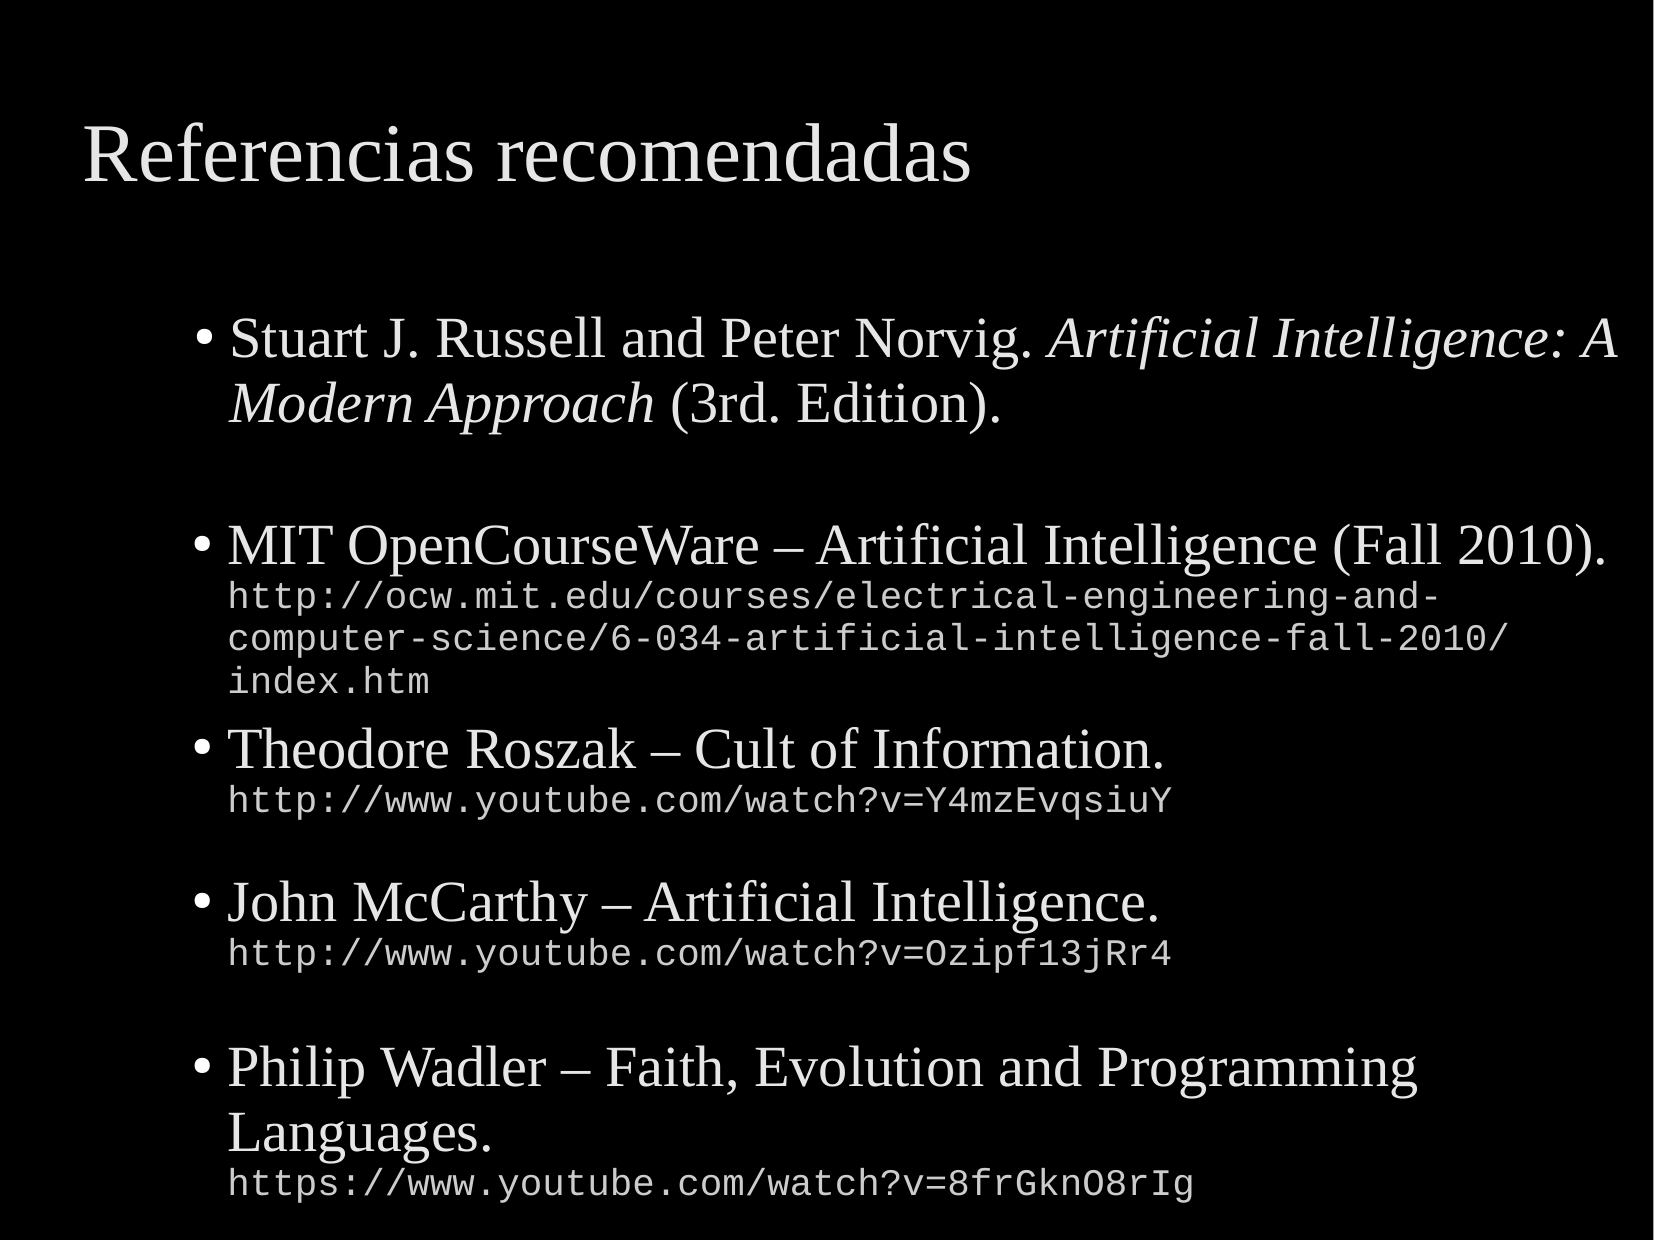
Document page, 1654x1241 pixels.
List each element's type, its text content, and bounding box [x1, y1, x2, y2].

title Referencias recomendadas [82, 49, 1571, 257]
text_box Stuart J. Russell and Peter Norvig. Artificial Intelligence: A Modern Approach (3rd. Edition). [179, 298, 1633, 443]
text_box Philip Wadler – Faith, Evolution and Programming Languages. https://www.youtube.com/watch?v=8frGknO8rIg [177, 1027, 1630, 1215]
text_box John McCarthy – Artificial Intelligence. http://www.youtube.com/watch?v=Ozipf13jRr4 [177, 862, 1630, 985]
text_box MIT OpenCourseWare – Artificial Intelligence (Fall 2010). http://ocw.mit.edu/courses/electrical-engineering-and-computer-science/6-034-artificial-intelligence-fall-2010/index.htm [177, 505, 1630, 671]
text_box Theodore Roszak – Cult of Information. http://www.youtube.com/watch?v=Y4mzEvqsiuY [177, 708, 1630, 832]
